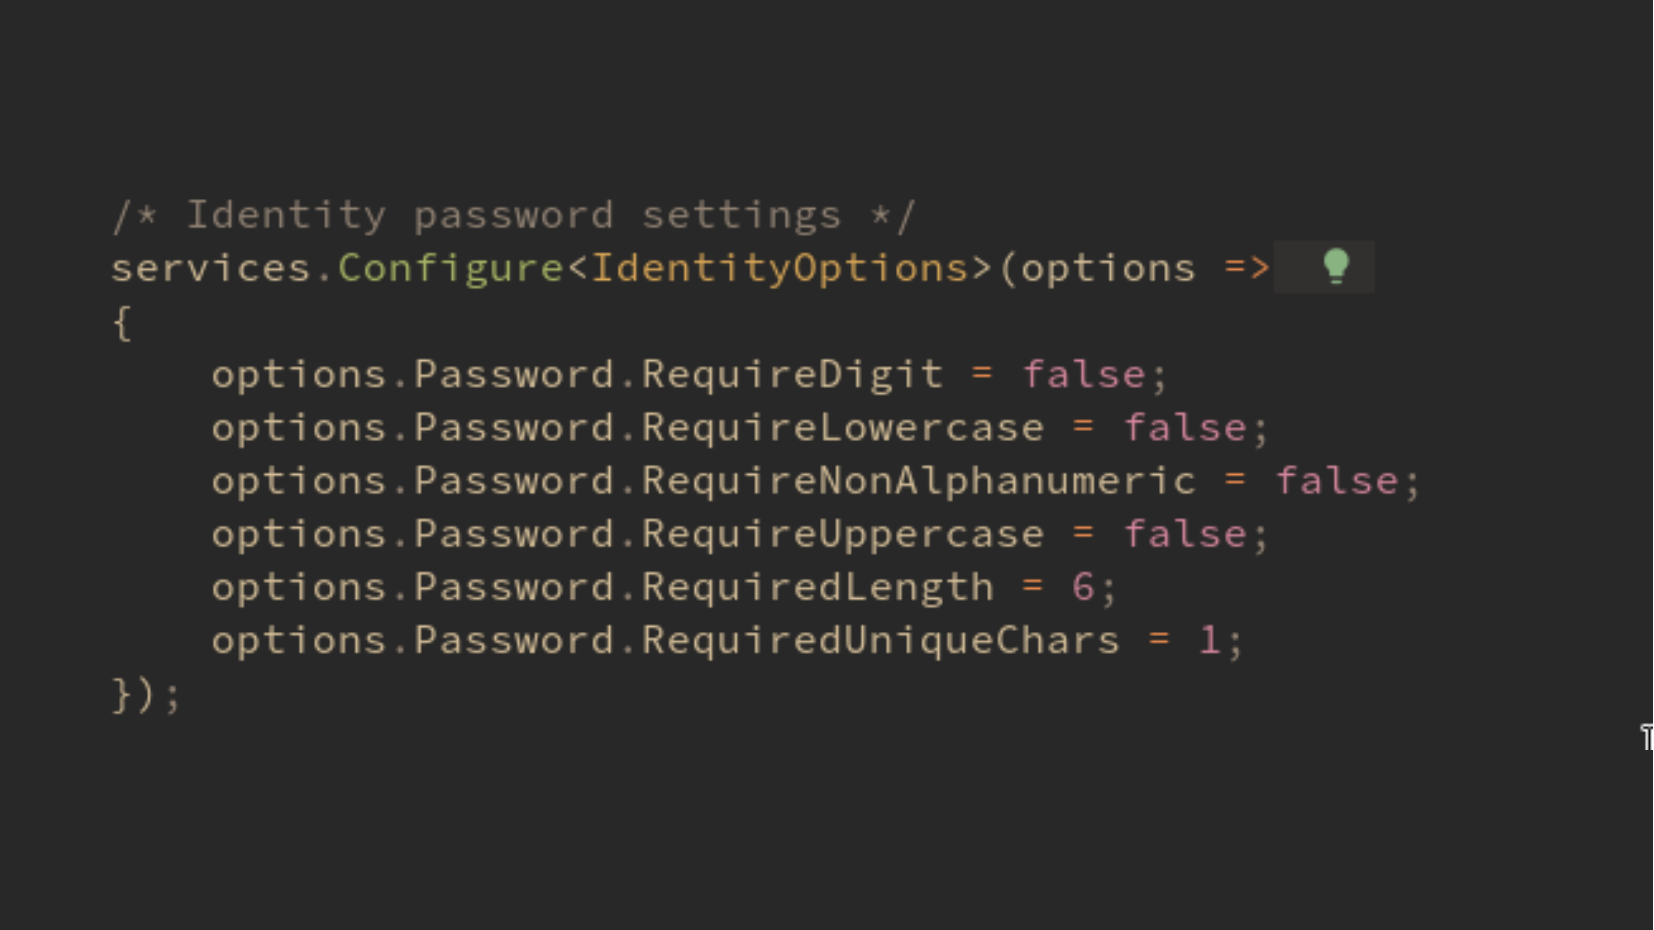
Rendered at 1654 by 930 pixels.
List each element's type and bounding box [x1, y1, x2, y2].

picture [27, 160, 1653, 751]
